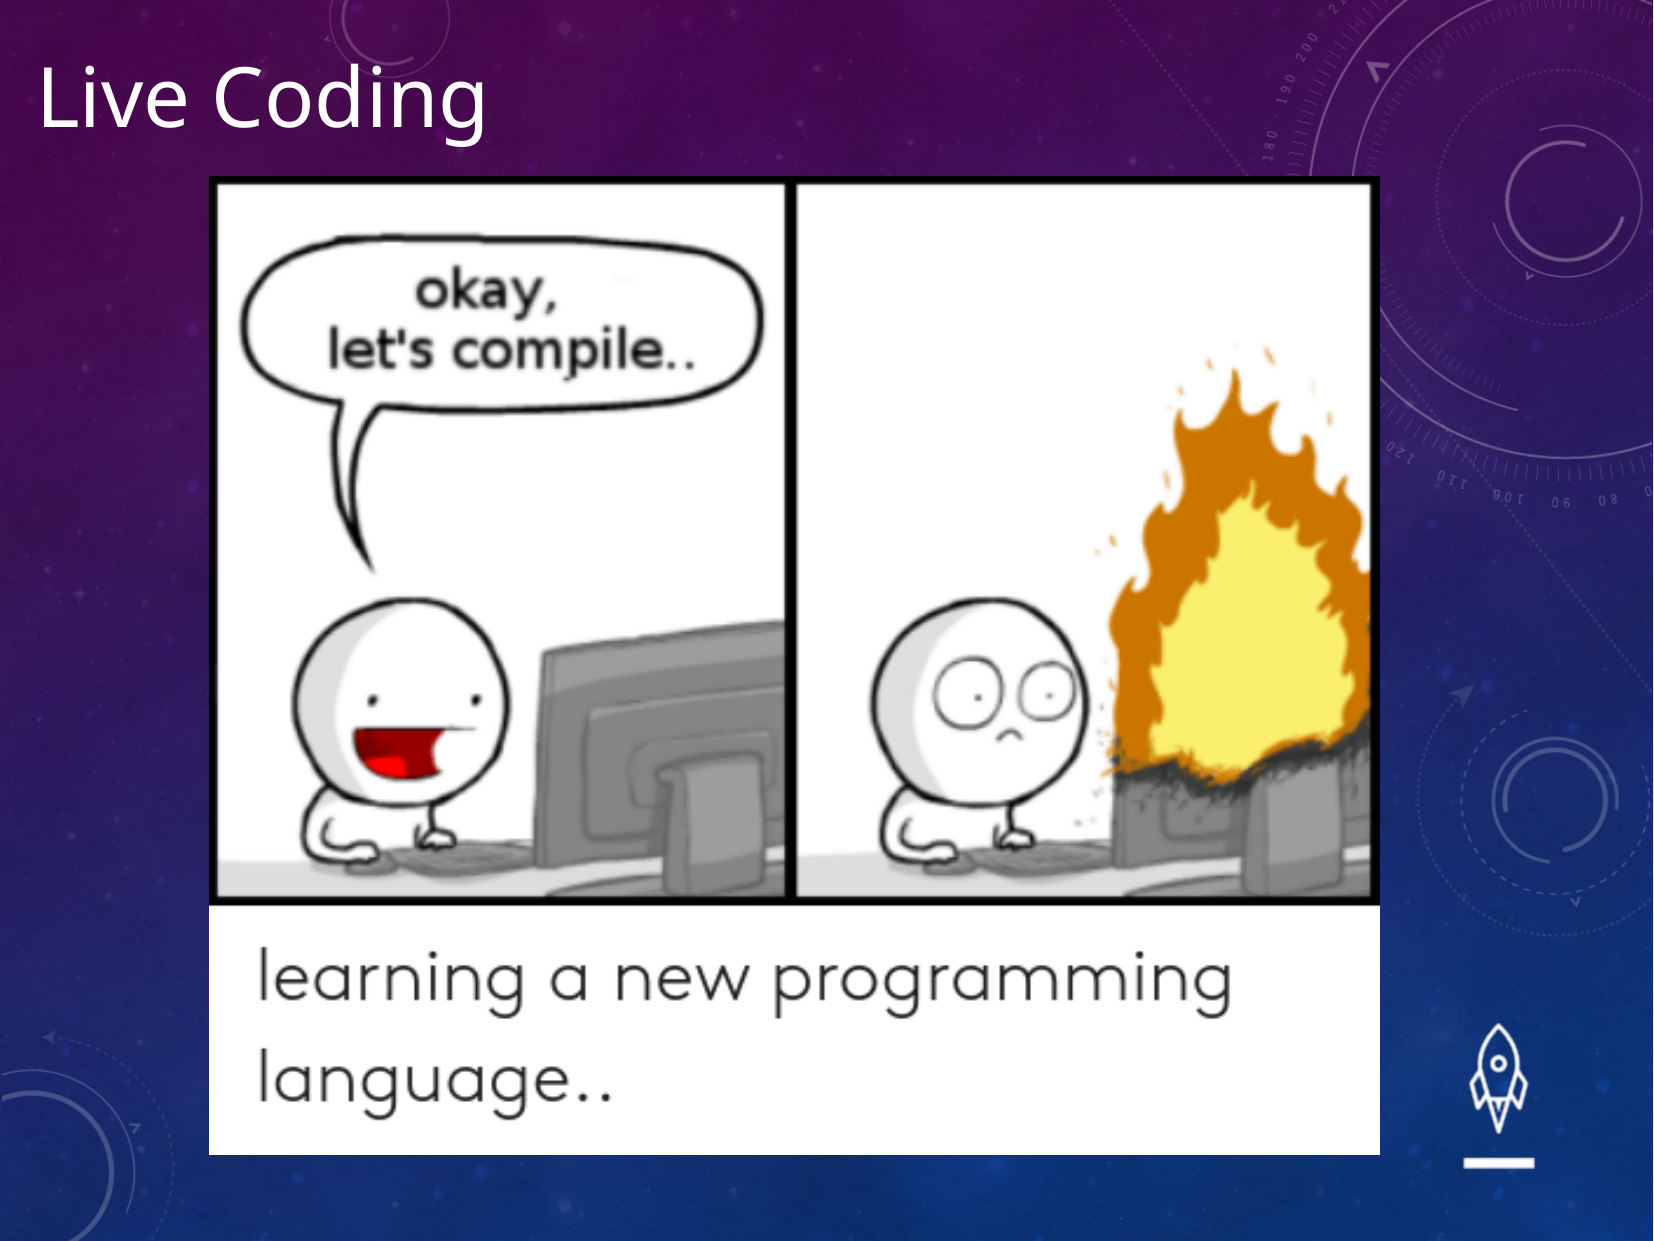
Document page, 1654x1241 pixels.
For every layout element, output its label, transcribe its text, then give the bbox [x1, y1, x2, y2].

text_box Live Coding [19, 17, 1599, 174]
picture [209, 176, 1620, 1216]
